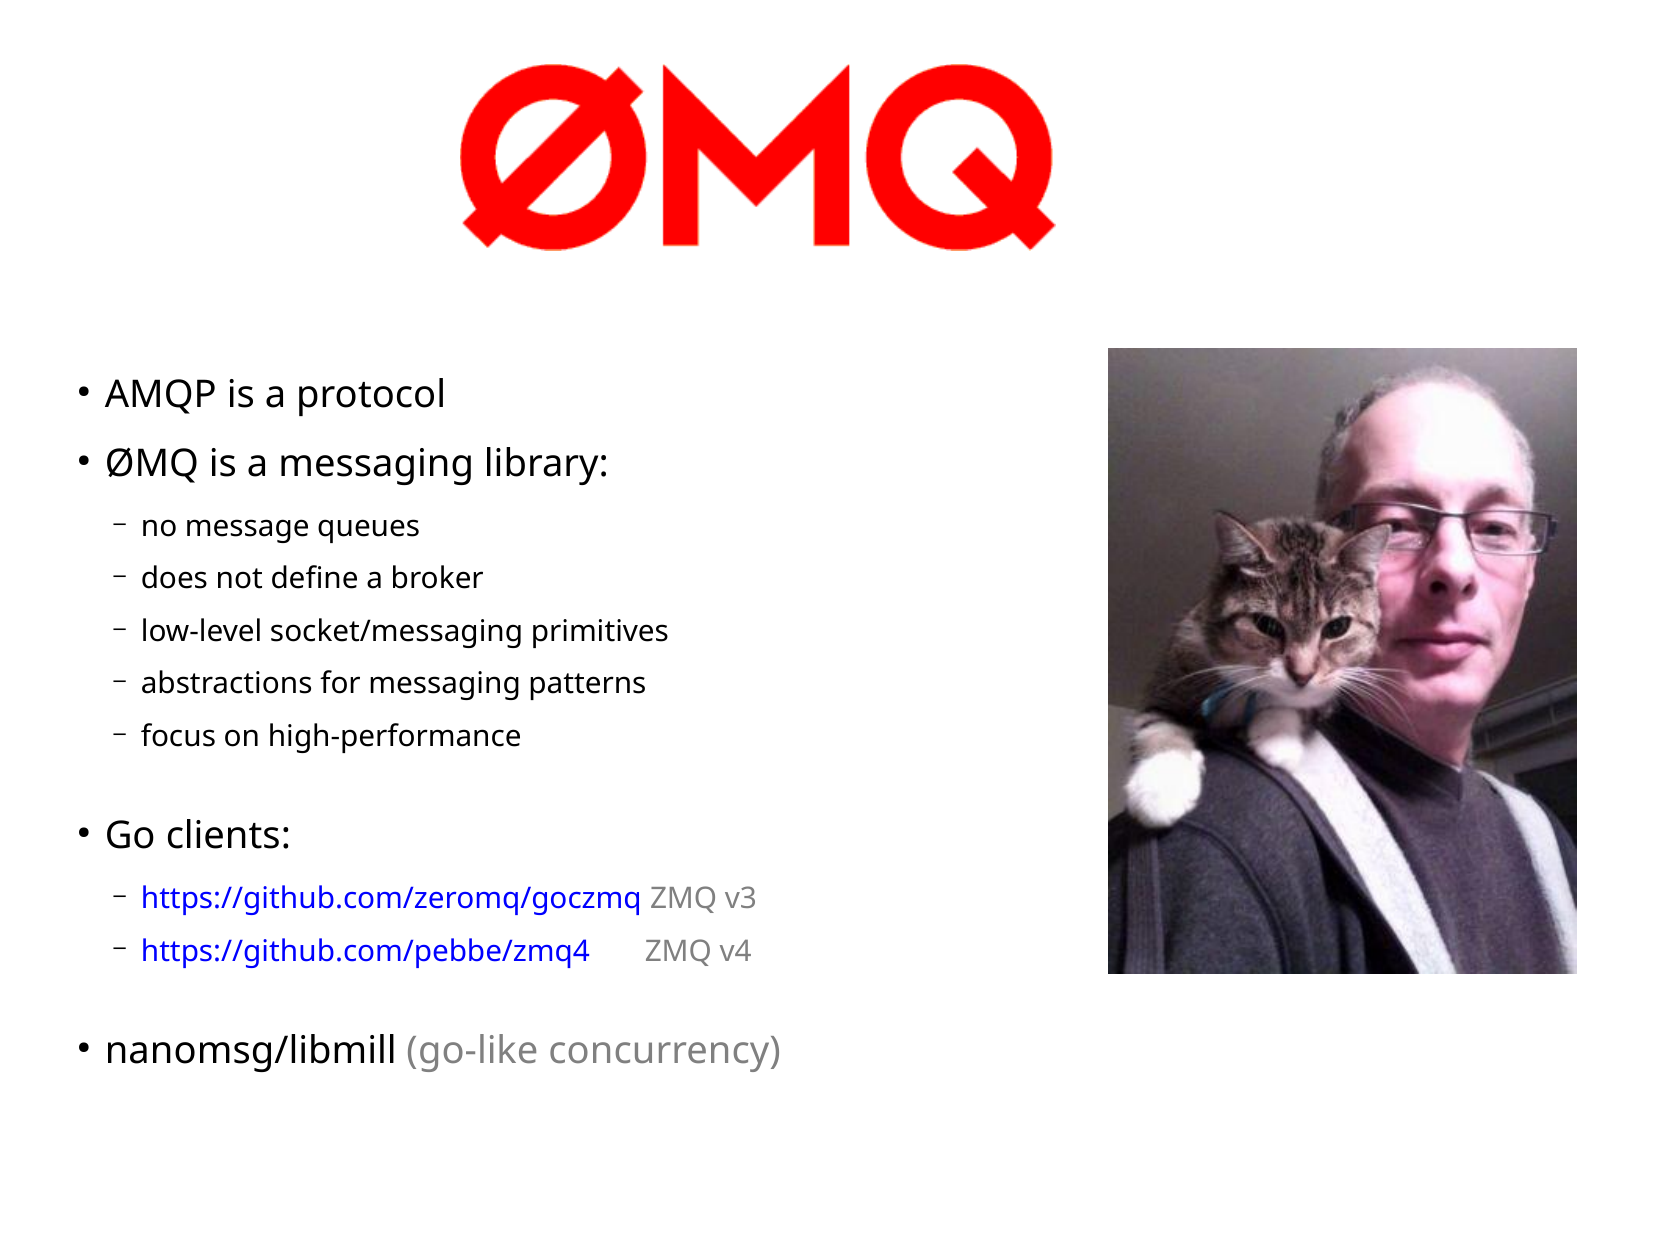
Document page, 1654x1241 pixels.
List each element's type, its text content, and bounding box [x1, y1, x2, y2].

list AMQP is a protocol ØMQ is a messaging library: no message queues does not define a broker low-level socket/messaging primitives abstractions for messaging patterns focus on high-performance Go clients: https://github.com/zeromq/goczmq ZMQ v3 https://github.com/pebbe/zmq4 ZMQ v4 nanomsg/libmill (go-like concurrency) [68, 366, 1524, 1086]
picture [460, 64, 1056, 251]
picture [1108, 348, 1577, 974]
